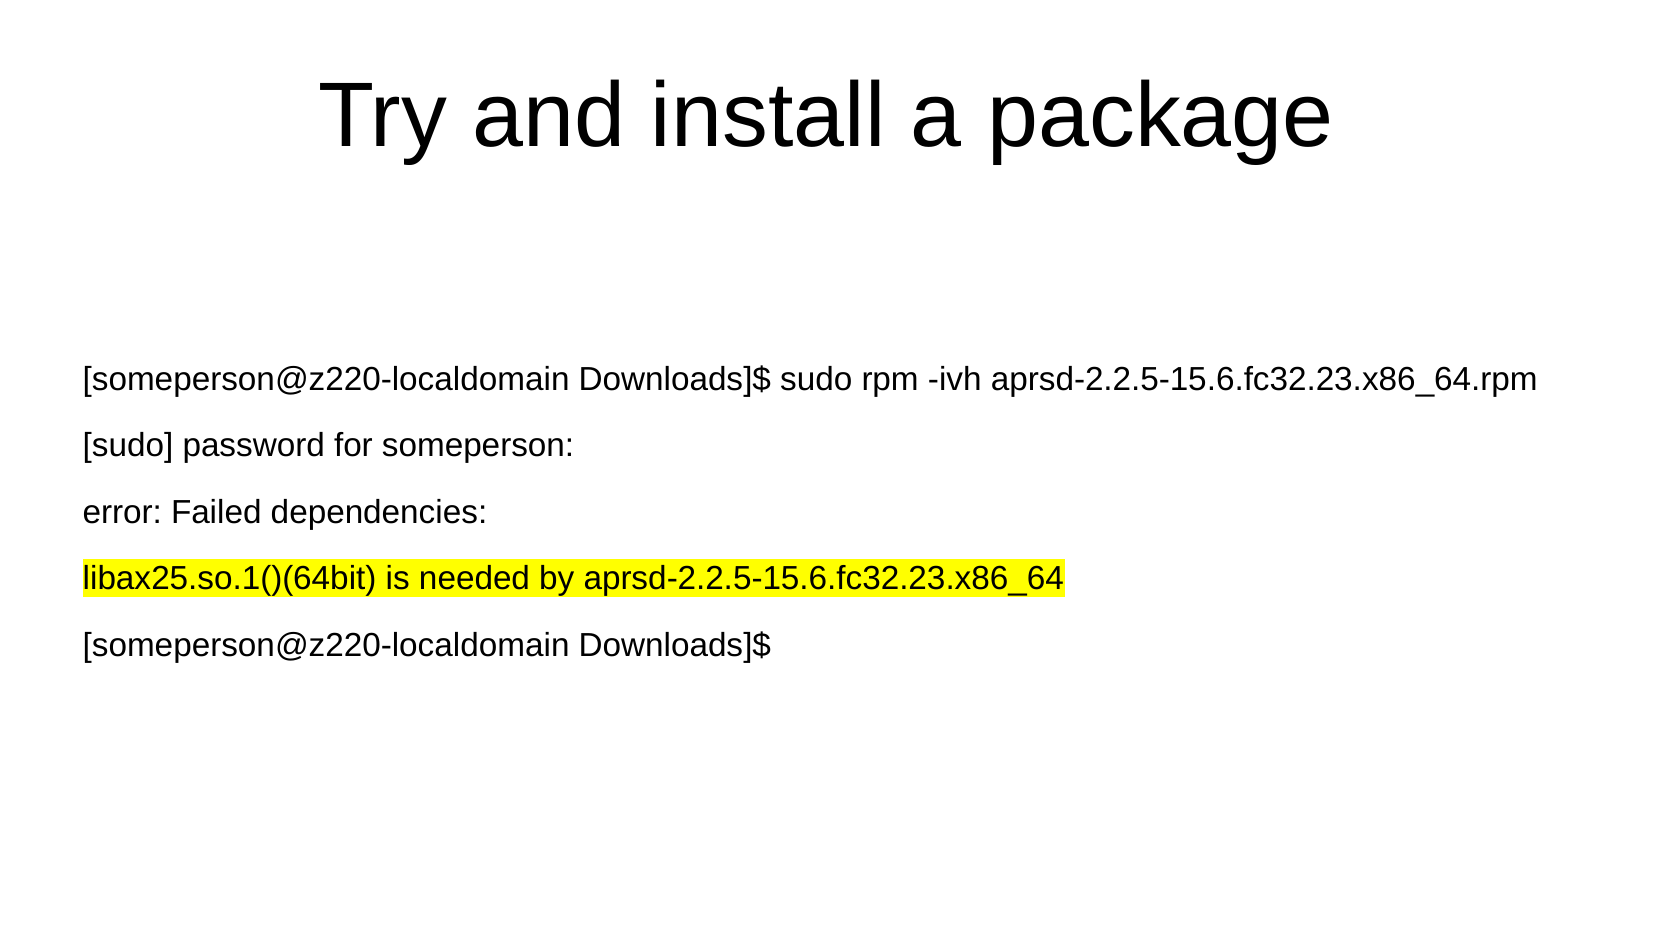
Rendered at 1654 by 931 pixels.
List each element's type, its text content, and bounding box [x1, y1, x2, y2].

list [someperson@z220-localdomain Downloads]$ sudo rpm -ivh aprsd-2.2.5-15.6.fc32.23.x86_64.rpm [sudo] password for someperson: error: Failed dependencies: libax25.so.1()(64bit) is needed by aprsd-2.2.5-15.6.fc32.23.x86_64 [someperson@z220-localdomain Downloads]$ [82, 360, 1571, 900]
title Try and install a package [82, 37, 1571, 193]
